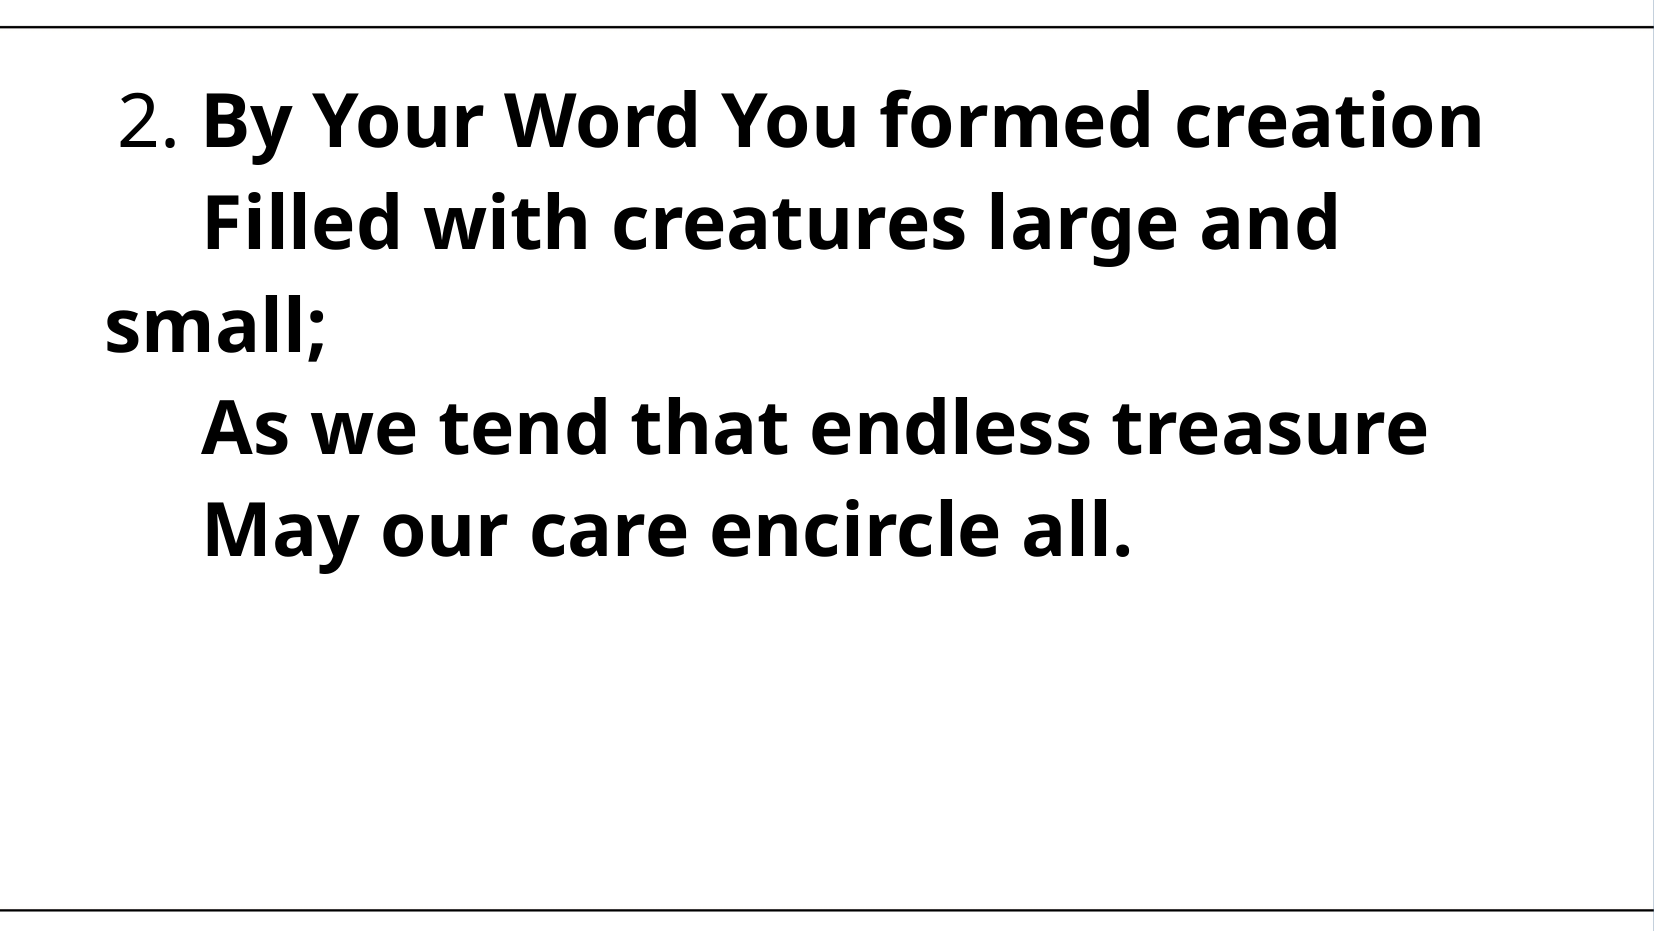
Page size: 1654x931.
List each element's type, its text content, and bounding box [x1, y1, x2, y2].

picture [0, 0, 1654, 931]
text_box 2. By Your Word You formed creation Filled with creatures large and small; As we tend that endless treasure May our care encircle all. [90, 60, 1576, 475]
